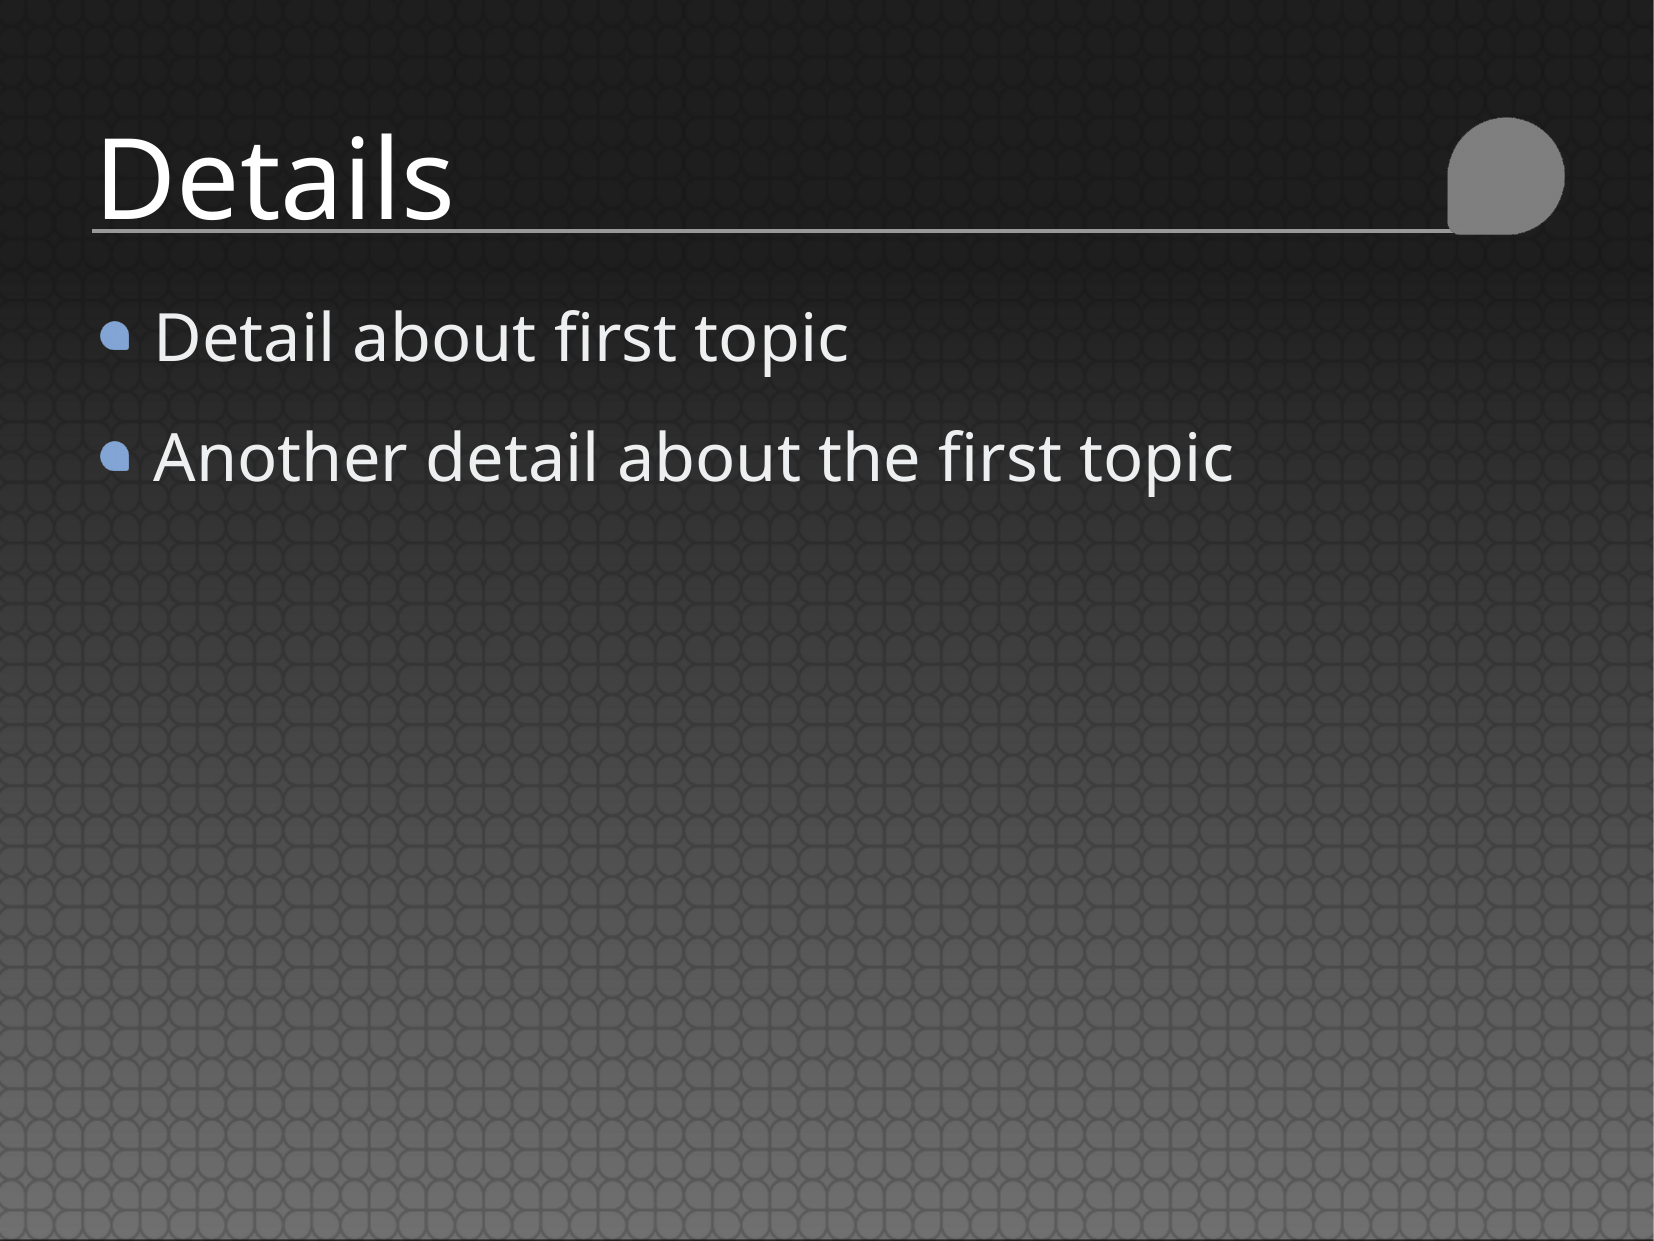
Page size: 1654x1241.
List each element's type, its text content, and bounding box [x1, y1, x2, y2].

list Detail about first topic Another detail about the first topic [82, 290, 1571, 1094]
picture [0, 0, 1654, 1241]
title Details [94, 100, 1426, 251]
